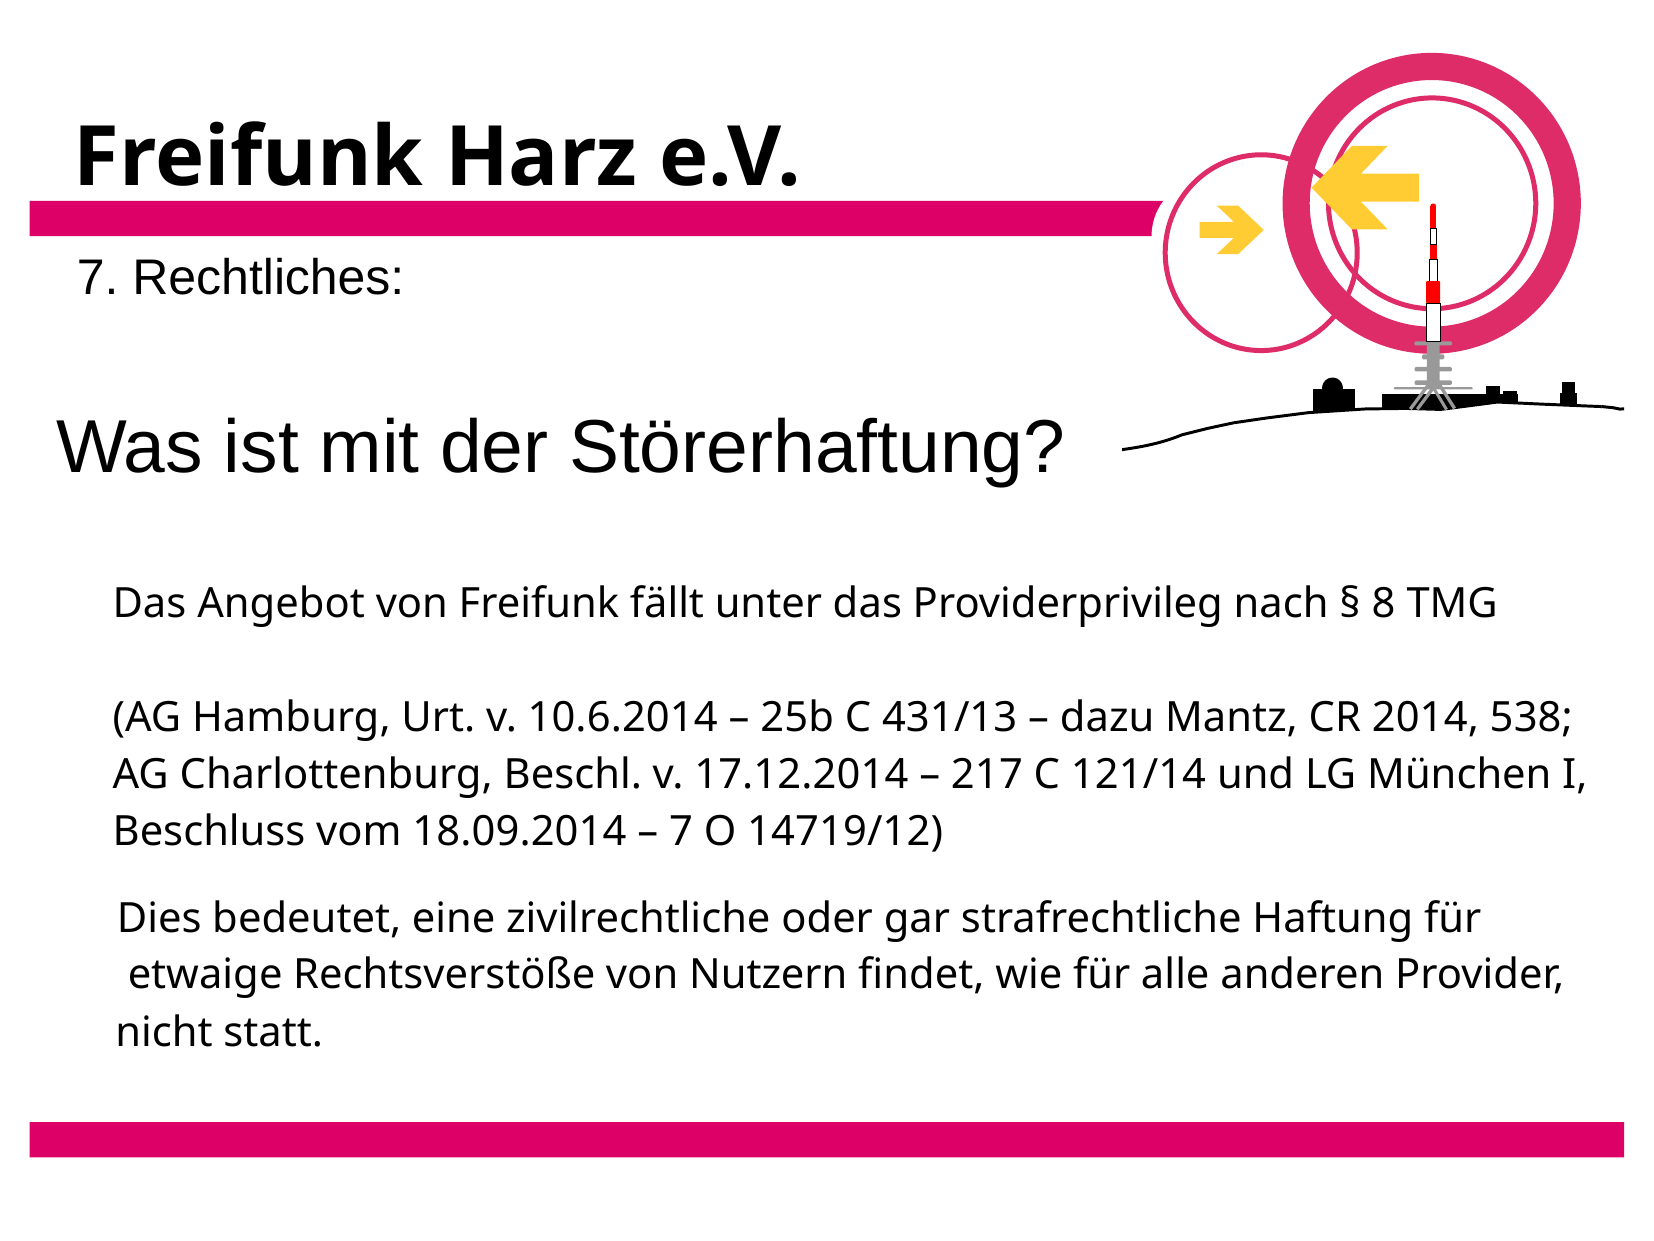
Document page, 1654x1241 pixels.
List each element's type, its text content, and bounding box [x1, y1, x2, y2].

title Was ist mit der Störerhaftung? [0, 390, 1341, 502]
list Das Angebot von Freifunk fällt unter das Providerprivileg nach § 8 TMG (AG Hamburg, Urt. v. 10.6.2014 – 25b C 431/13 – dazu Mantz, CR 2014, 538; AG Charlottenburg, Beschl. v. 17.12.2014 – 217 C 121/14 und LG München I, Beschluss vom 18.09.2014 – 7 O 14719/12) Dies bedeutet, eine zivilrechtliche oder gar strafrechtliche Haftung für etwaige Rechtsverstöße von Nutzern findet, wie für alle anderen Provider, nicht statt. [41, 572, 1595, 1123]
text_box 7. Rechtliches: [76, 218, 697, 337]
